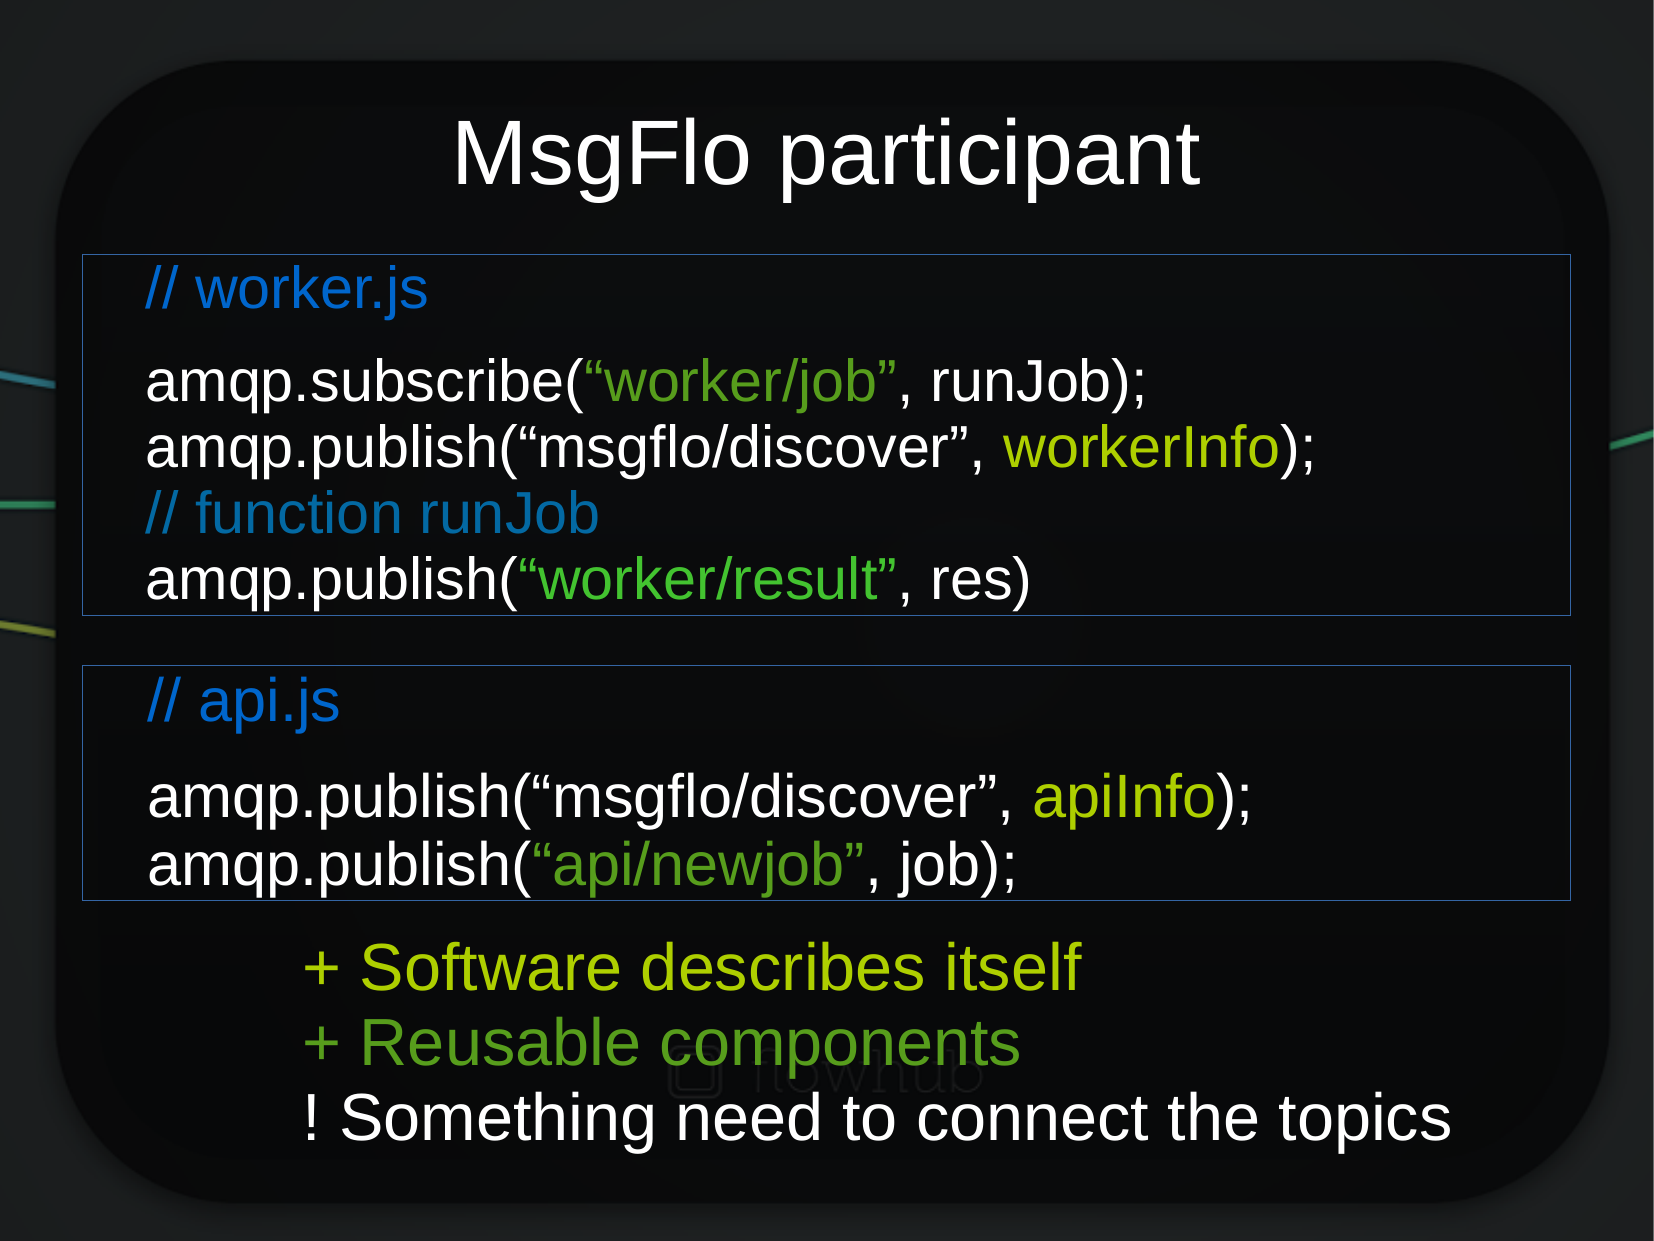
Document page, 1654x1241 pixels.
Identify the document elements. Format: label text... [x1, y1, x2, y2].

picture [0, 0, 1654, 1241]
list // api.js amqp.publish(“msgflo/discover”, apiInfo); amqp.publish(“api/newjob”, job); [82, 665, 1571, 901]
text_box + Software describes itself + Reusable components ! Something need to connect the topics [231, 930, 1591, 1156]
list // worker.js amqp.subscribe(“worker/job”, runJob); amqp.publish(“msgflo/discover”, workerInfo); // function runJob amqp.publish(“worker/result”, res) [82, 254, 1571, 616]
title MsgFlo participant [82, 49, 1571, 254]
